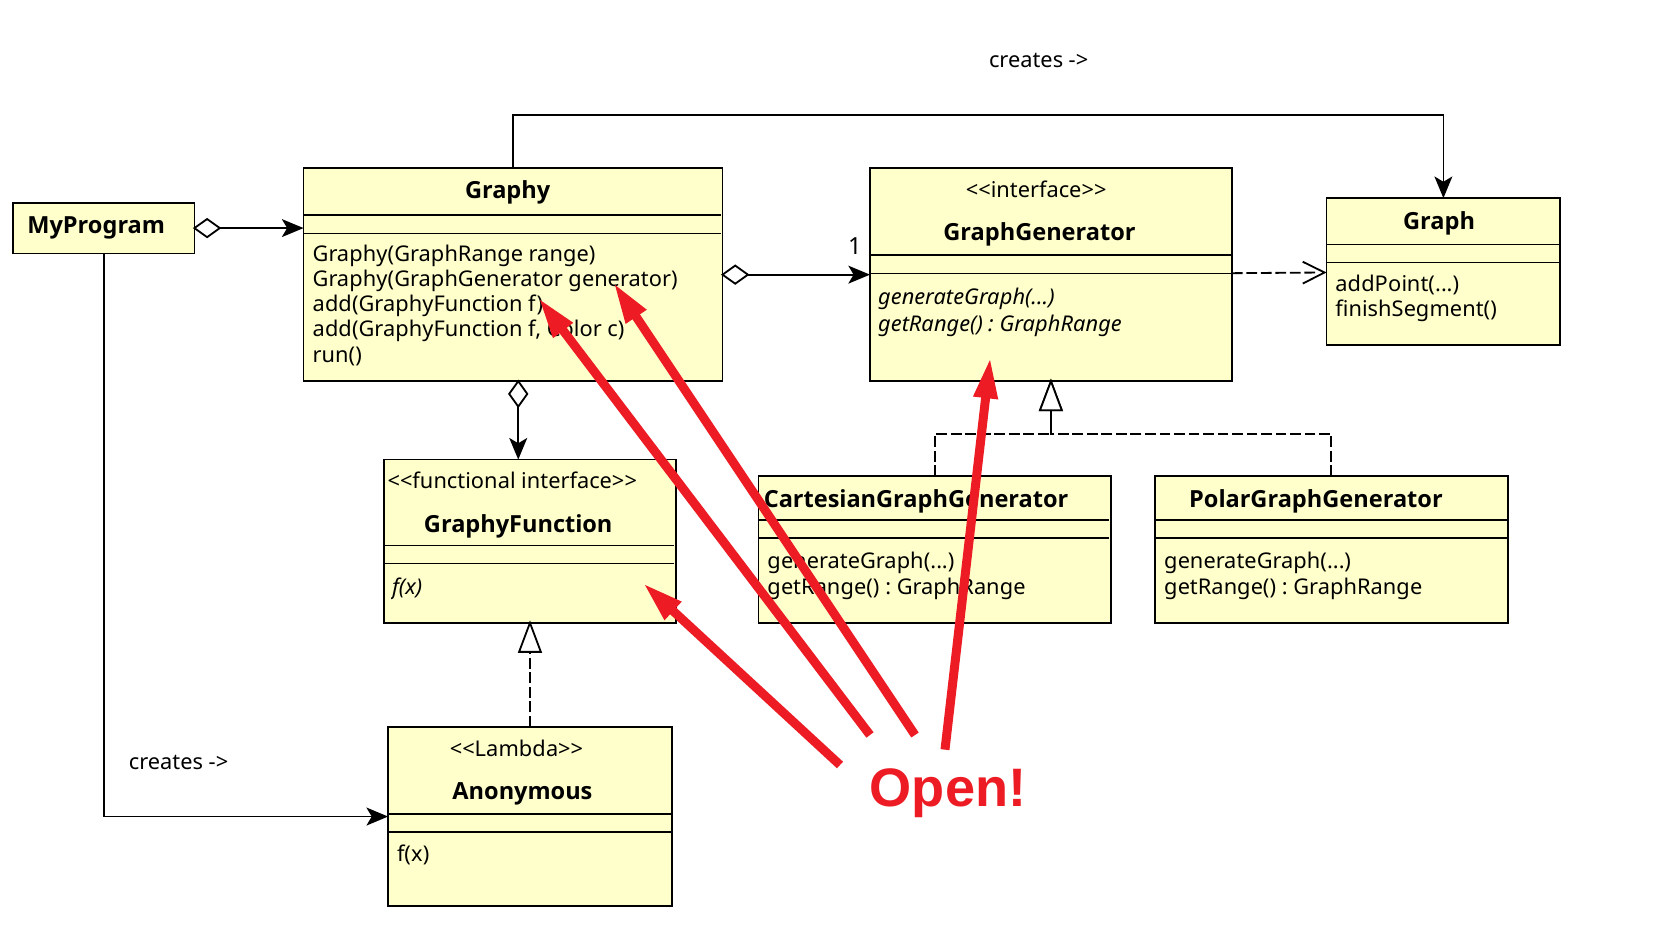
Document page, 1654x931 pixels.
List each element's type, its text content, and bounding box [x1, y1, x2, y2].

text_box Open! [855, 749, 1471, 826]
picture [0, 15, 1591, 931]
